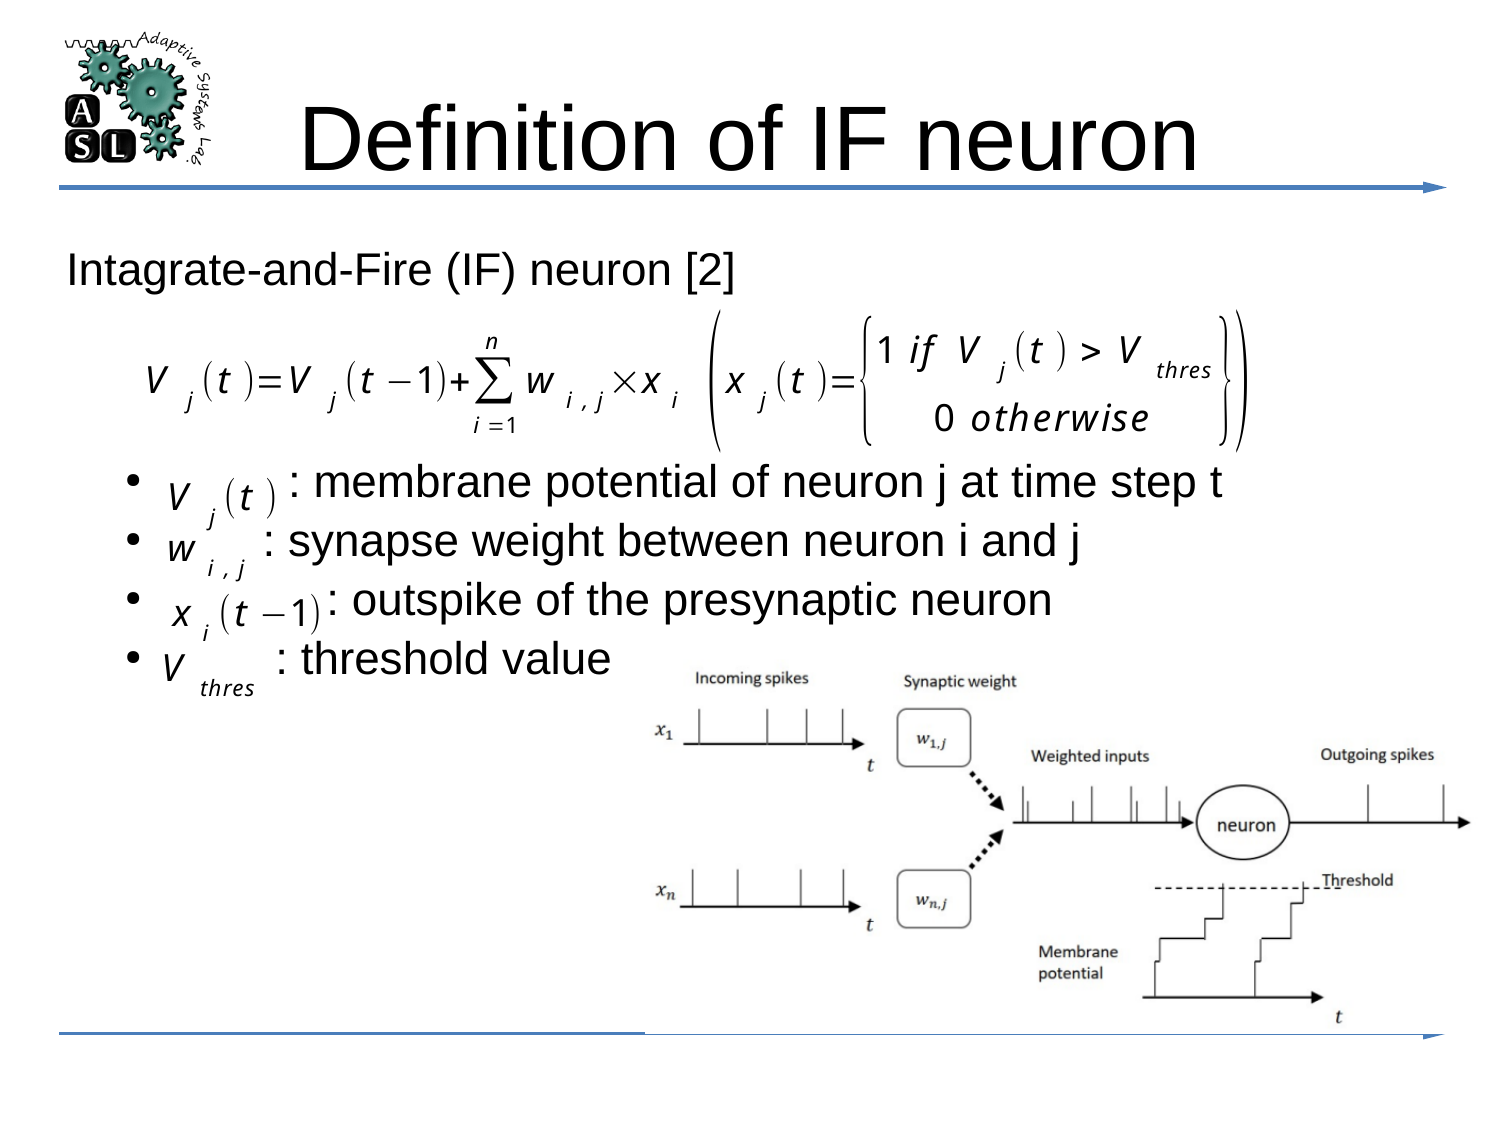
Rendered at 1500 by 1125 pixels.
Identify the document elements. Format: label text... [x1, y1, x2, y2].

title Definition of IF neuron [75, 45, 1425, 233]
text_box Intagrate-and-Fire (IF) neuron [2] : membrane potential of neuron j at time step t : synapse weight between neuron i and j : outspike of the presynaptic neuron : threshold value [51, 236, 1424, 724]
chart [142, 307, 1252, 455]
picture [58, 30, 211, 169]
chart [159, 466, 322, 703]
picture [645, 649, 1482, 1034]
